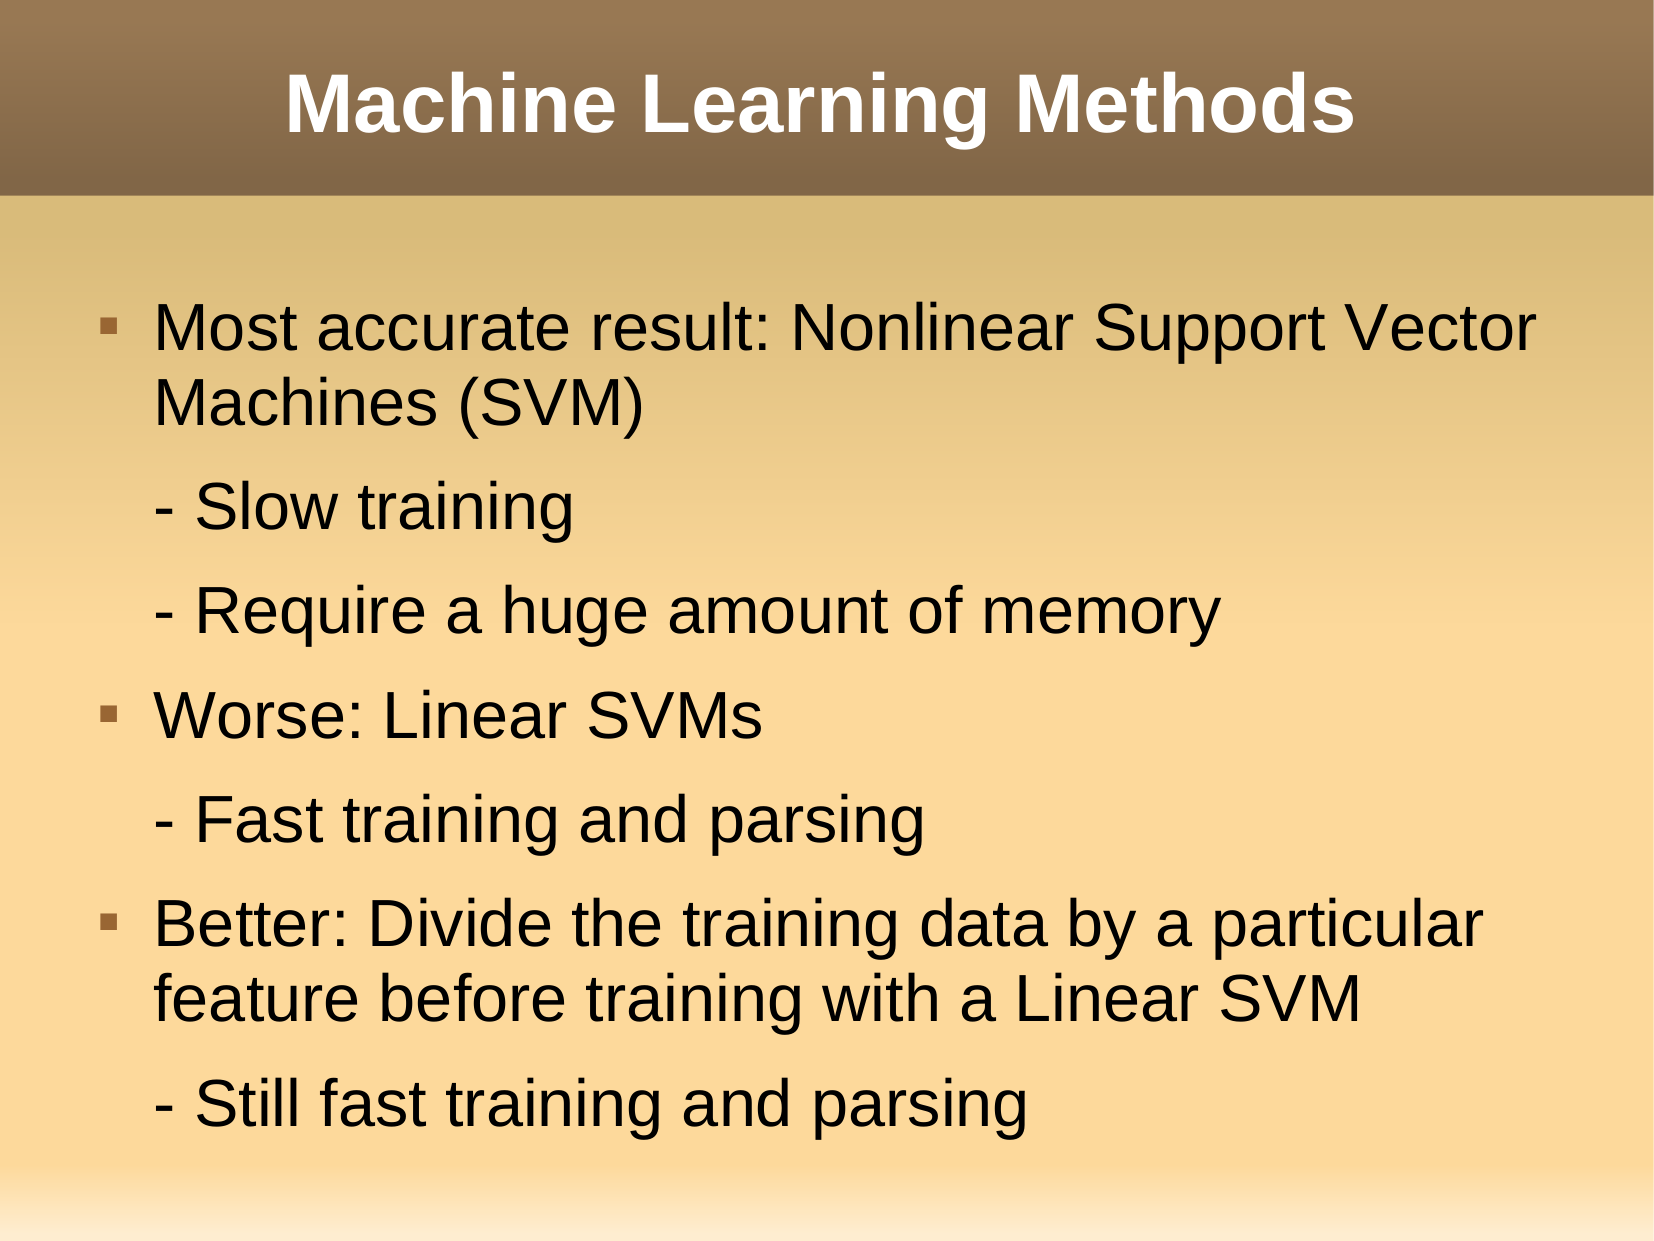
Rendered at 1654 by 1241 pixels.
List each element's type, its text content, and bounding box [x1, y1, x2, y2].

picture [0, 0, 1654, 1241]
list Most accurate result: Nonlinear Support Vector Machines (SVM) - Slow training - Require a huge amount of memory Worse: Linear SVMs - Fast training and parsing Better: Divide the training data by a particular feature before training with a Linear SVM - Still fast training and parsing [82, 290, 1571, 1241]
title Machine Learning Methods [76, 7, 1565, 200]
